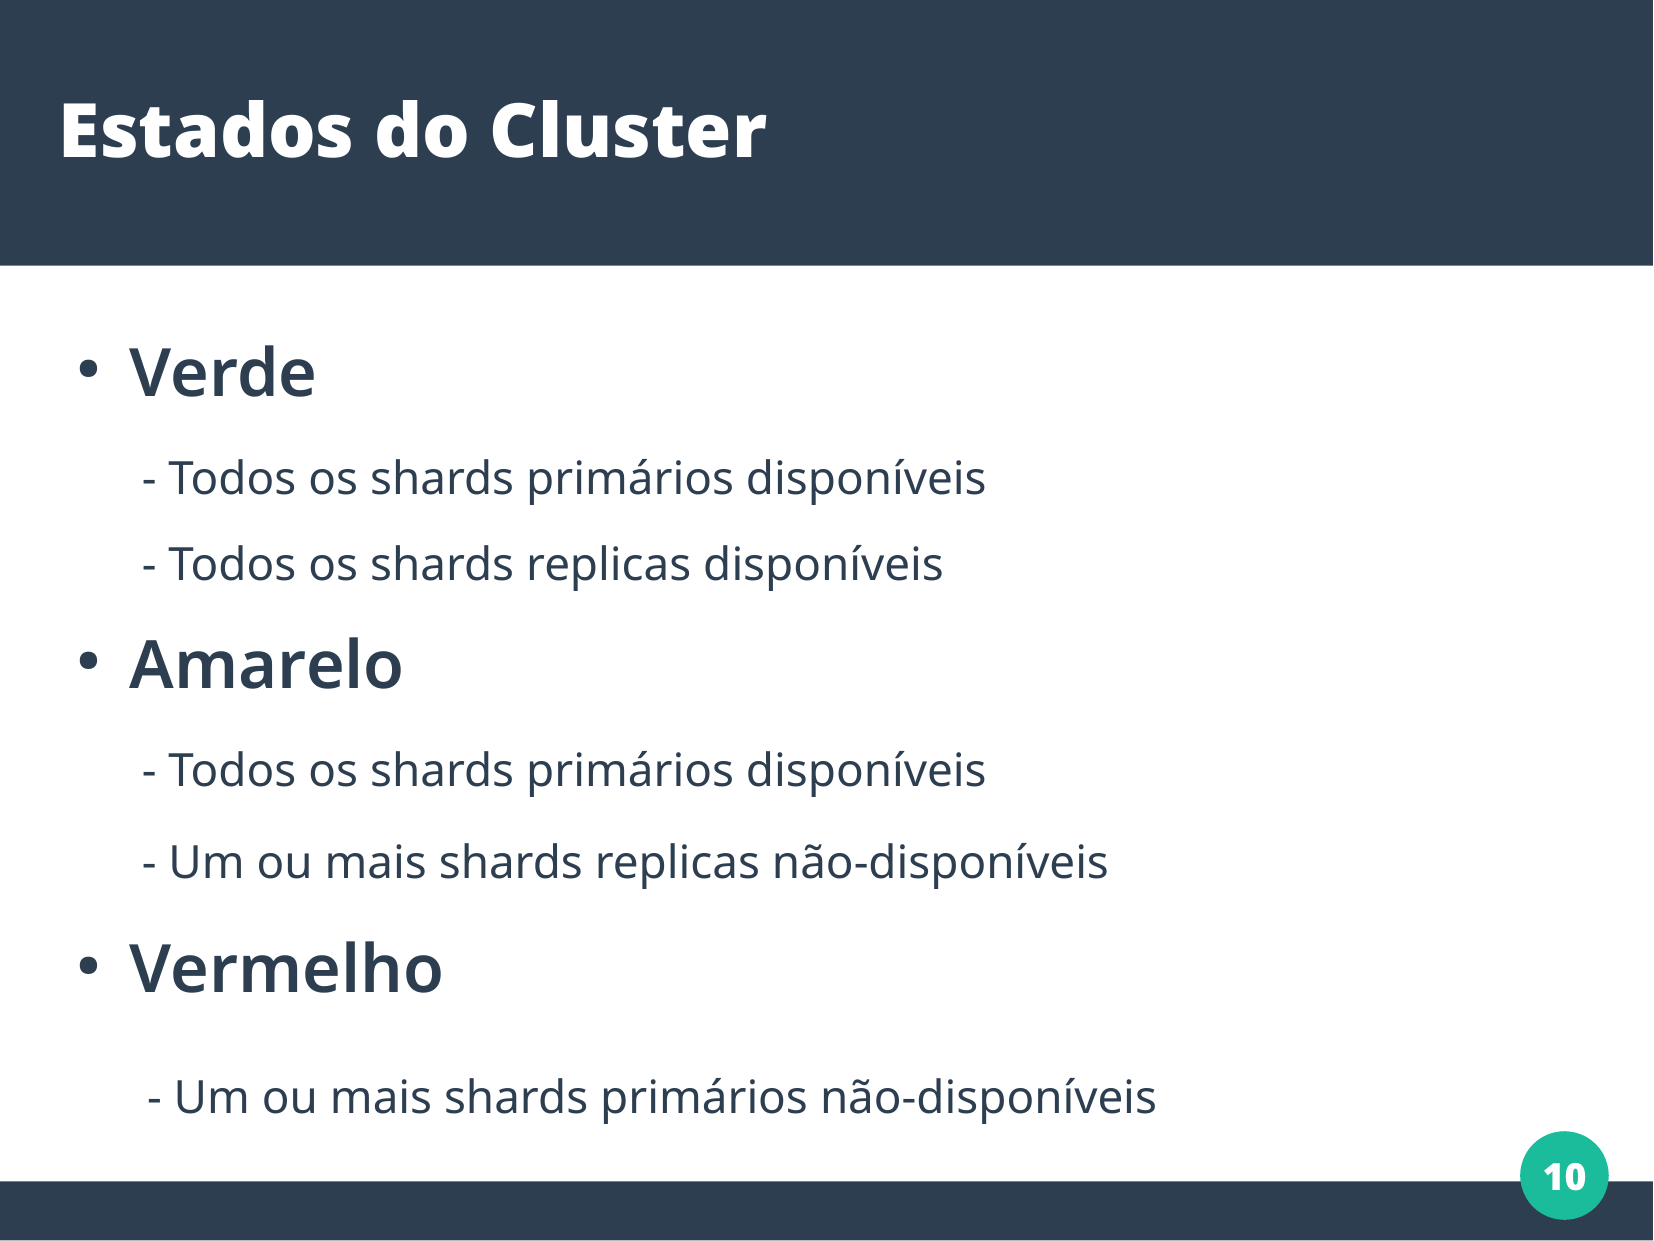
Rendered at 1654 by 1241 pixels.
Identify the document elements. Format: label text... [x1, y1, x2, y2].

title Estados do Cluster [58, 49, 1594, 207]
list Verde - Todos os shards primários disponíveis - Todos os shards replicas disponíveis Amarelo - Todos os shards primários disponíveis - Um ou mais shards replicas não-disponíveis Vermelho - Um ou mais shards primários não-disponíveis [58, 324, 1594, 1152]
